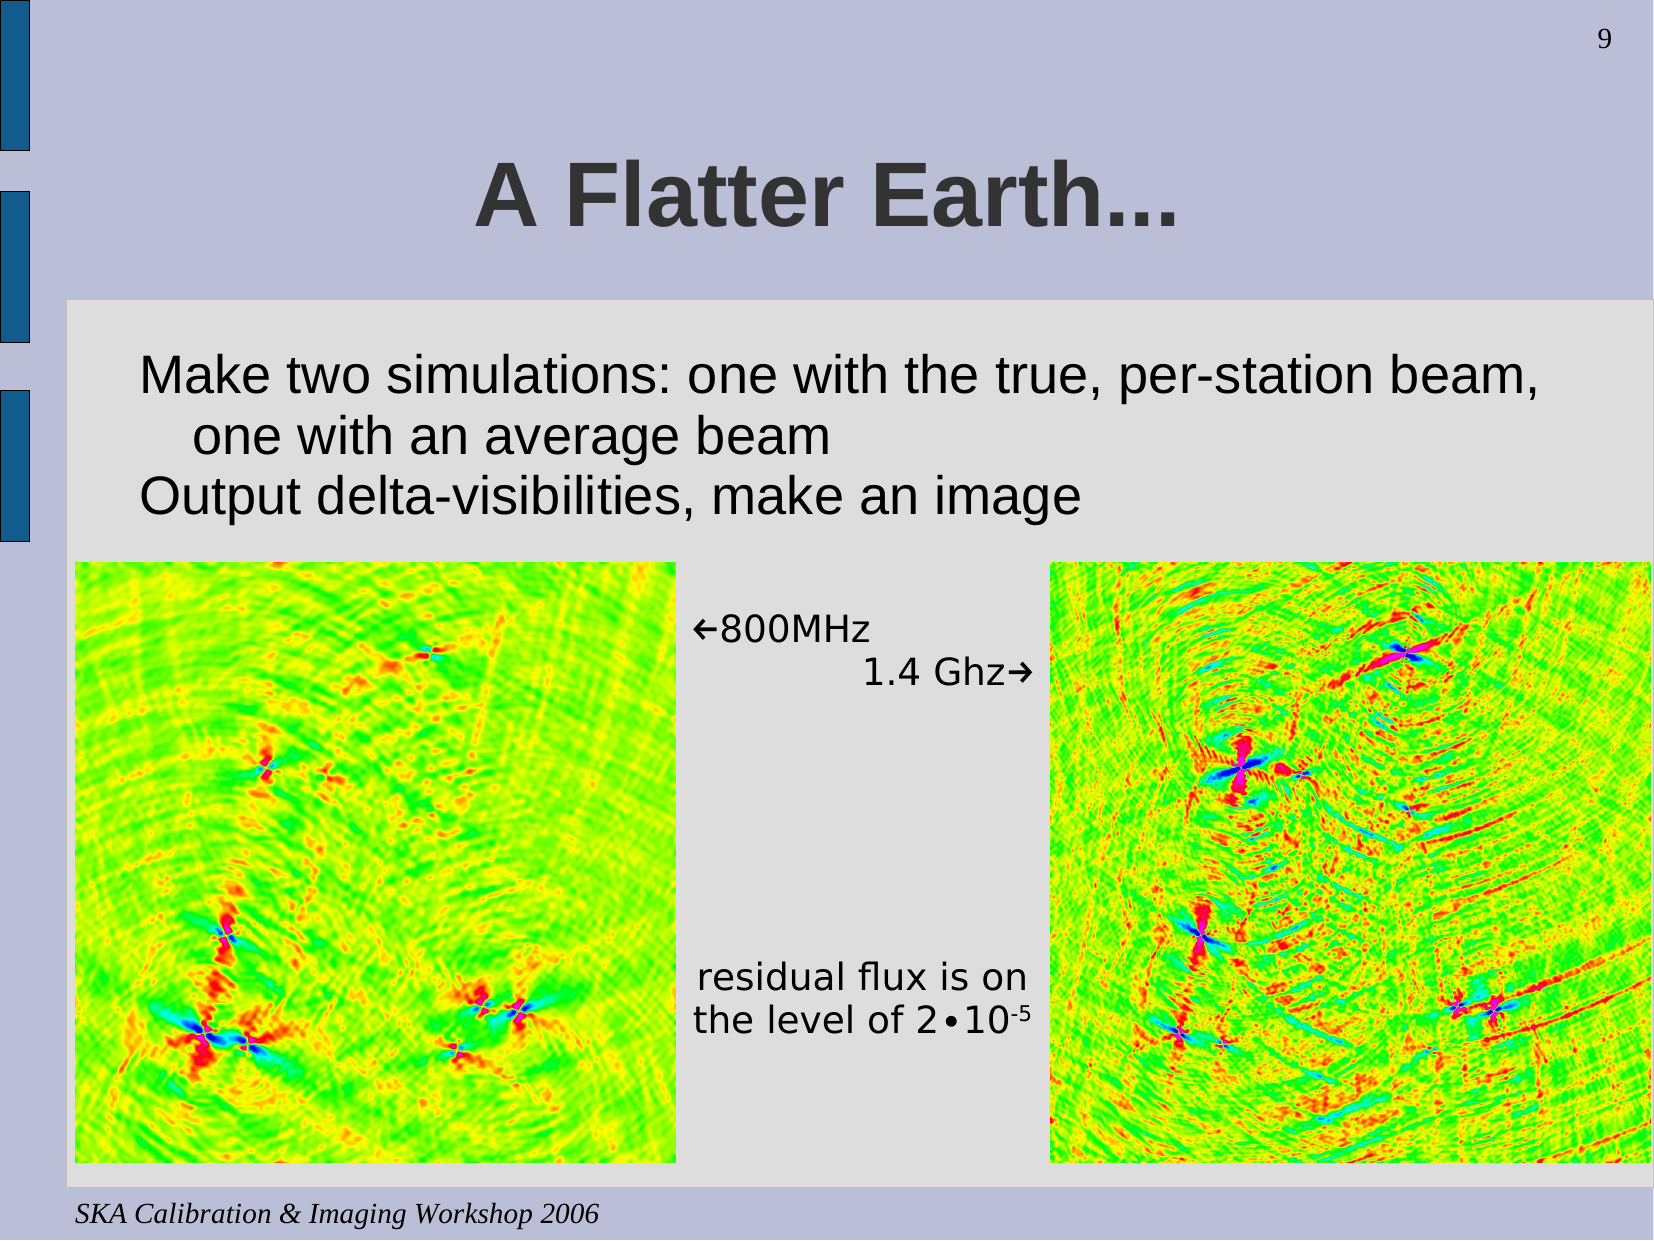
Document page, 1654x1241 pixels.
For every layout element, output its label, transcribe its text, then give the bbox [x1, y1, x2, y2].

picture [1050, 562, 1651, 1163]
title A Flatter Earth... [121, 91, 1534, 299]
text_box ←800MHz 1.4 Ghz→ residual flux is on the level of 2∙10-5 [676, 600, 1050, 1126]
list Make two simulations: one with the true, per-station beam, one with an average beam Output delta-visibilities, make an image [121, 344, 1576, 600]
picture [75, 562, 676, 1163]
